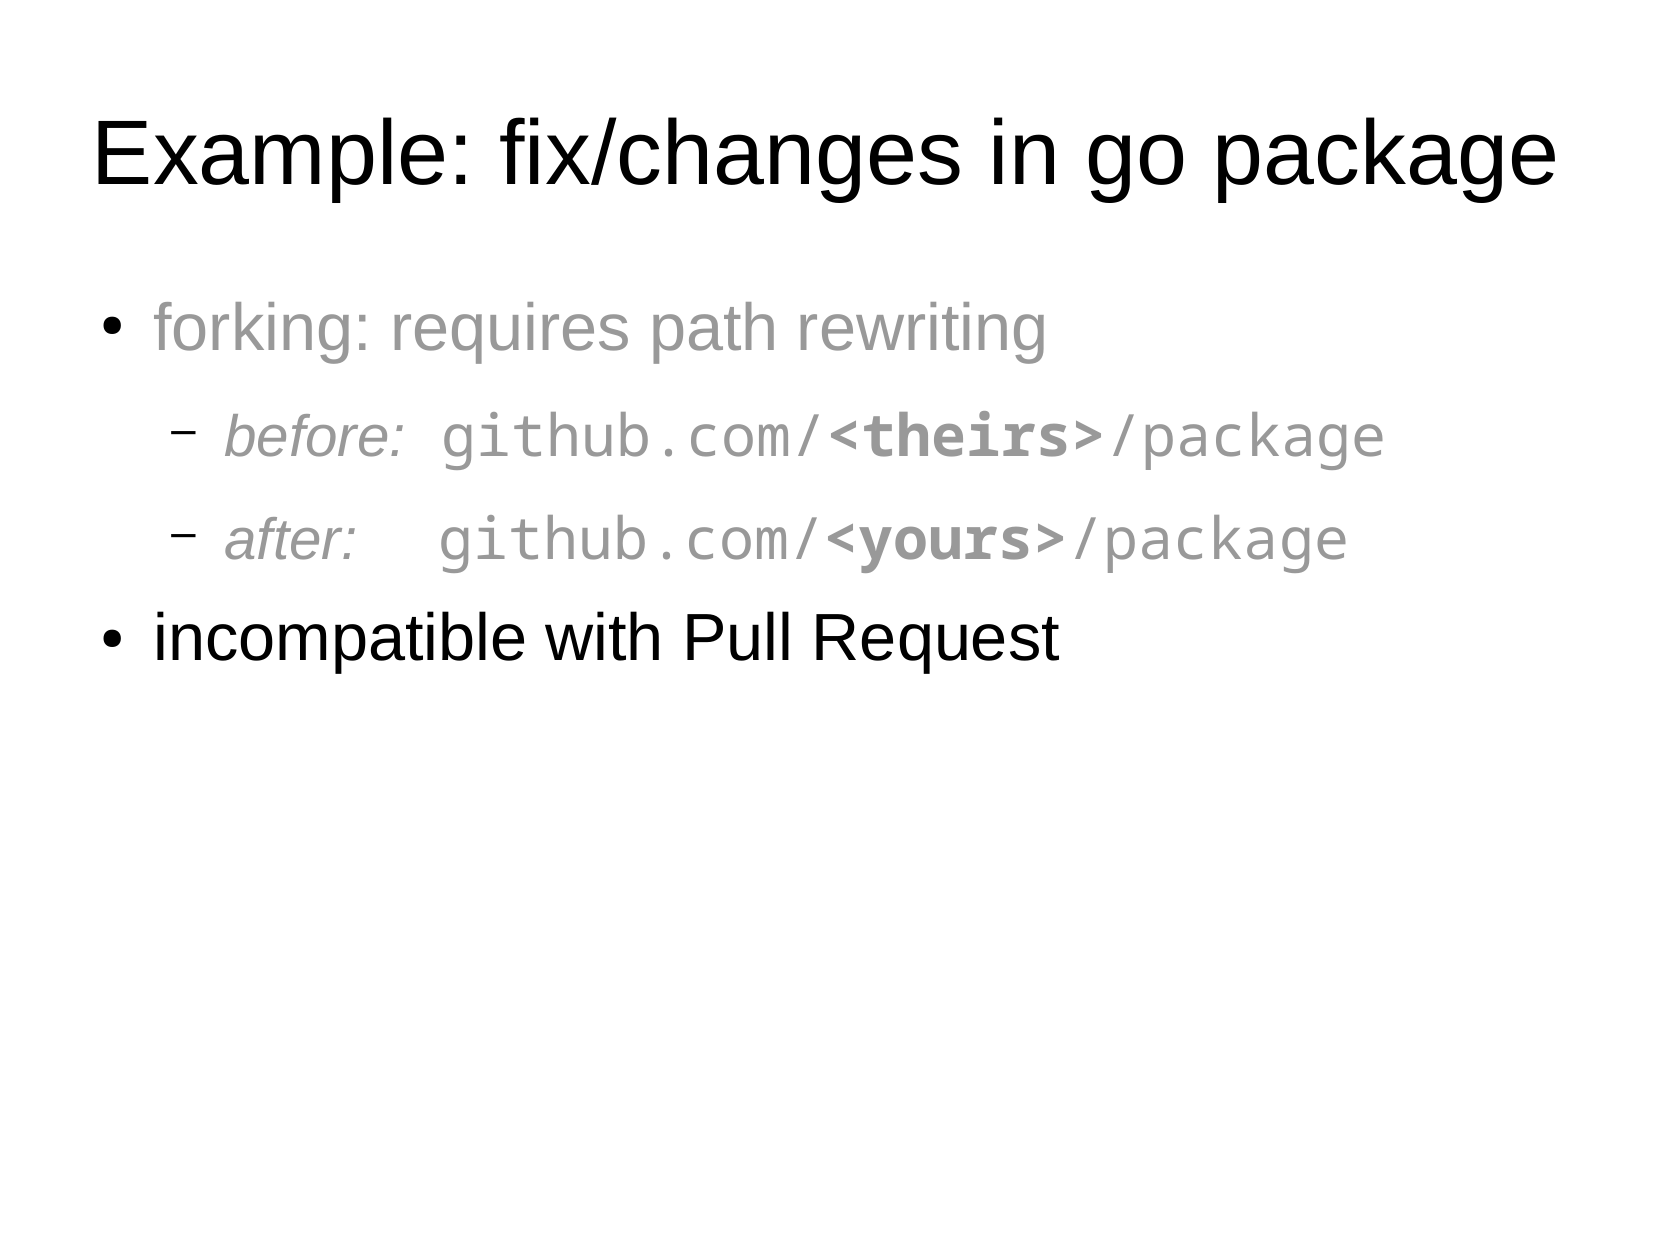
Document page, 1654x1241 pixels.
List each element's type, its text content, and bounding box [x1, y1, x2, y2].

title Example: fix/changes in go package [82, 49, 1571, 257]
list forking: requires path rewriting before: github.com/<theirs>/package after: github.com/<yours>/package incompatible with Pull Request [82, 290, 1538, 1010]
